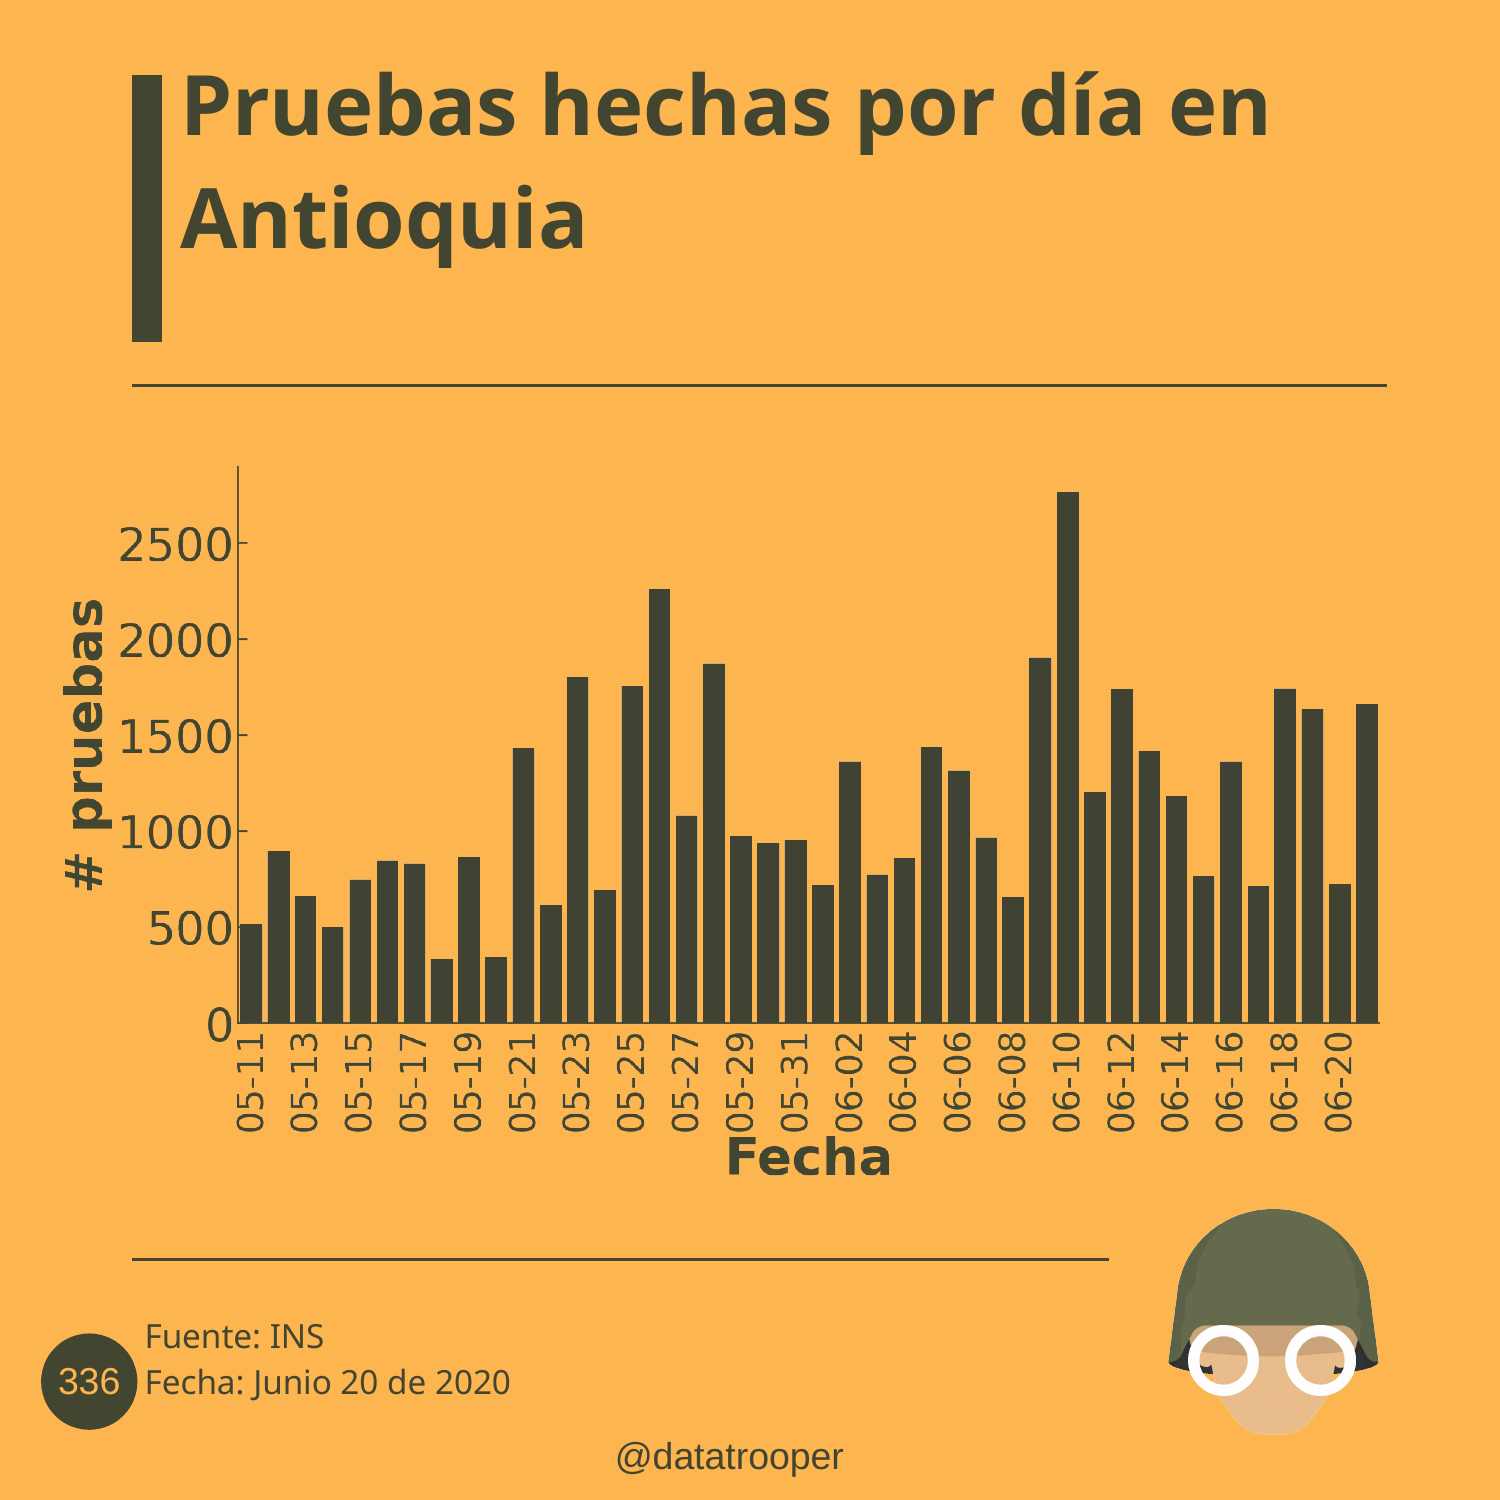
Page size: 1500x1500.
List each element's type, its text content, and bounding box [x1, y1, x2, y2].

title Pruebas hechas por día en Antioquia [180, 64, 1351, 255]
picture [63, 466, 1410, 1500]
